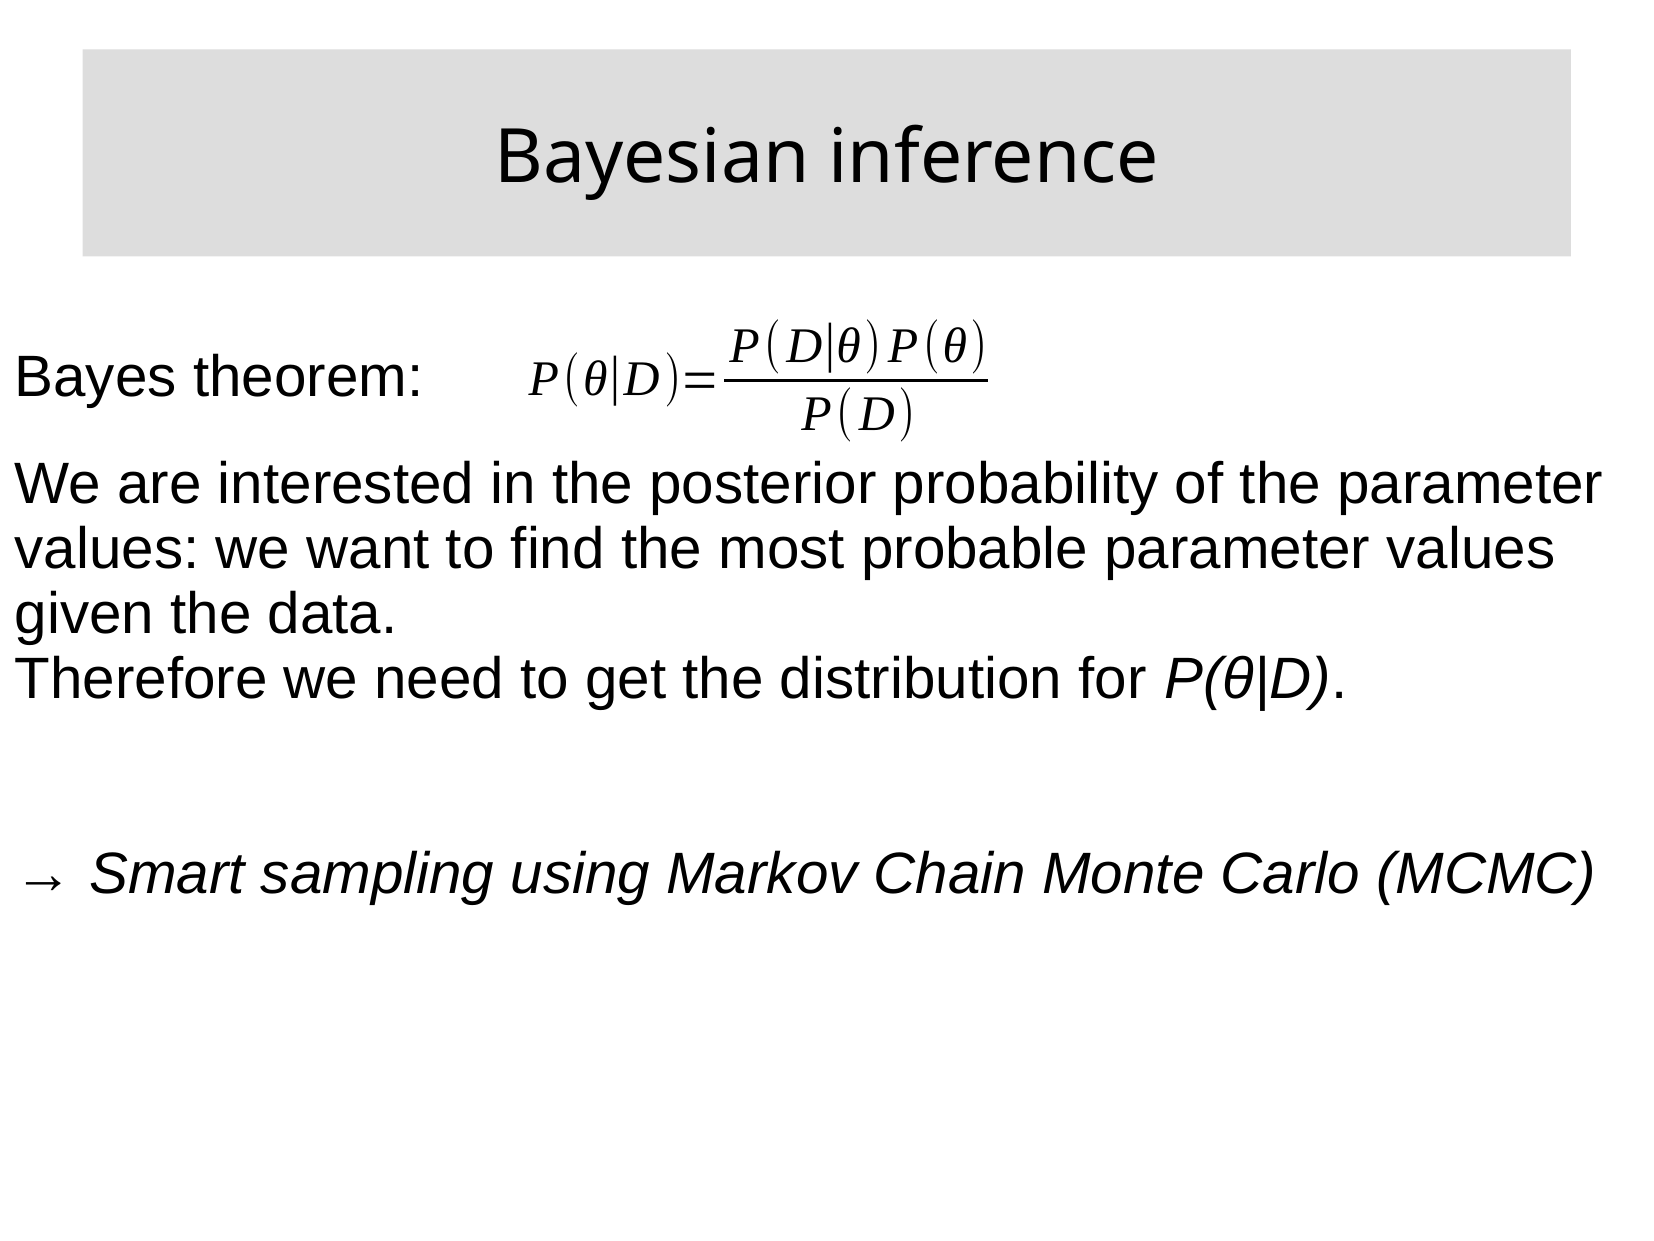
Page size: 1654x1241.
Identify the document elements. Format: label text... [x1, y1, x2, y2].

title Bayesian inference [82, 49, 1571, 257]
chart [519, 317, 997, 443]
text_box We are interested in the posterior probability of the parameter values: we want to find the most probable parameter values given the data. Therefore we need to get the distribution for P(θ|D). → Smart sampling using Markov Chain Monte Carlo (MCMC) [0, 443, 1636, 1241]
text_box Bayes theorem: [0, 336, 481, 443]
